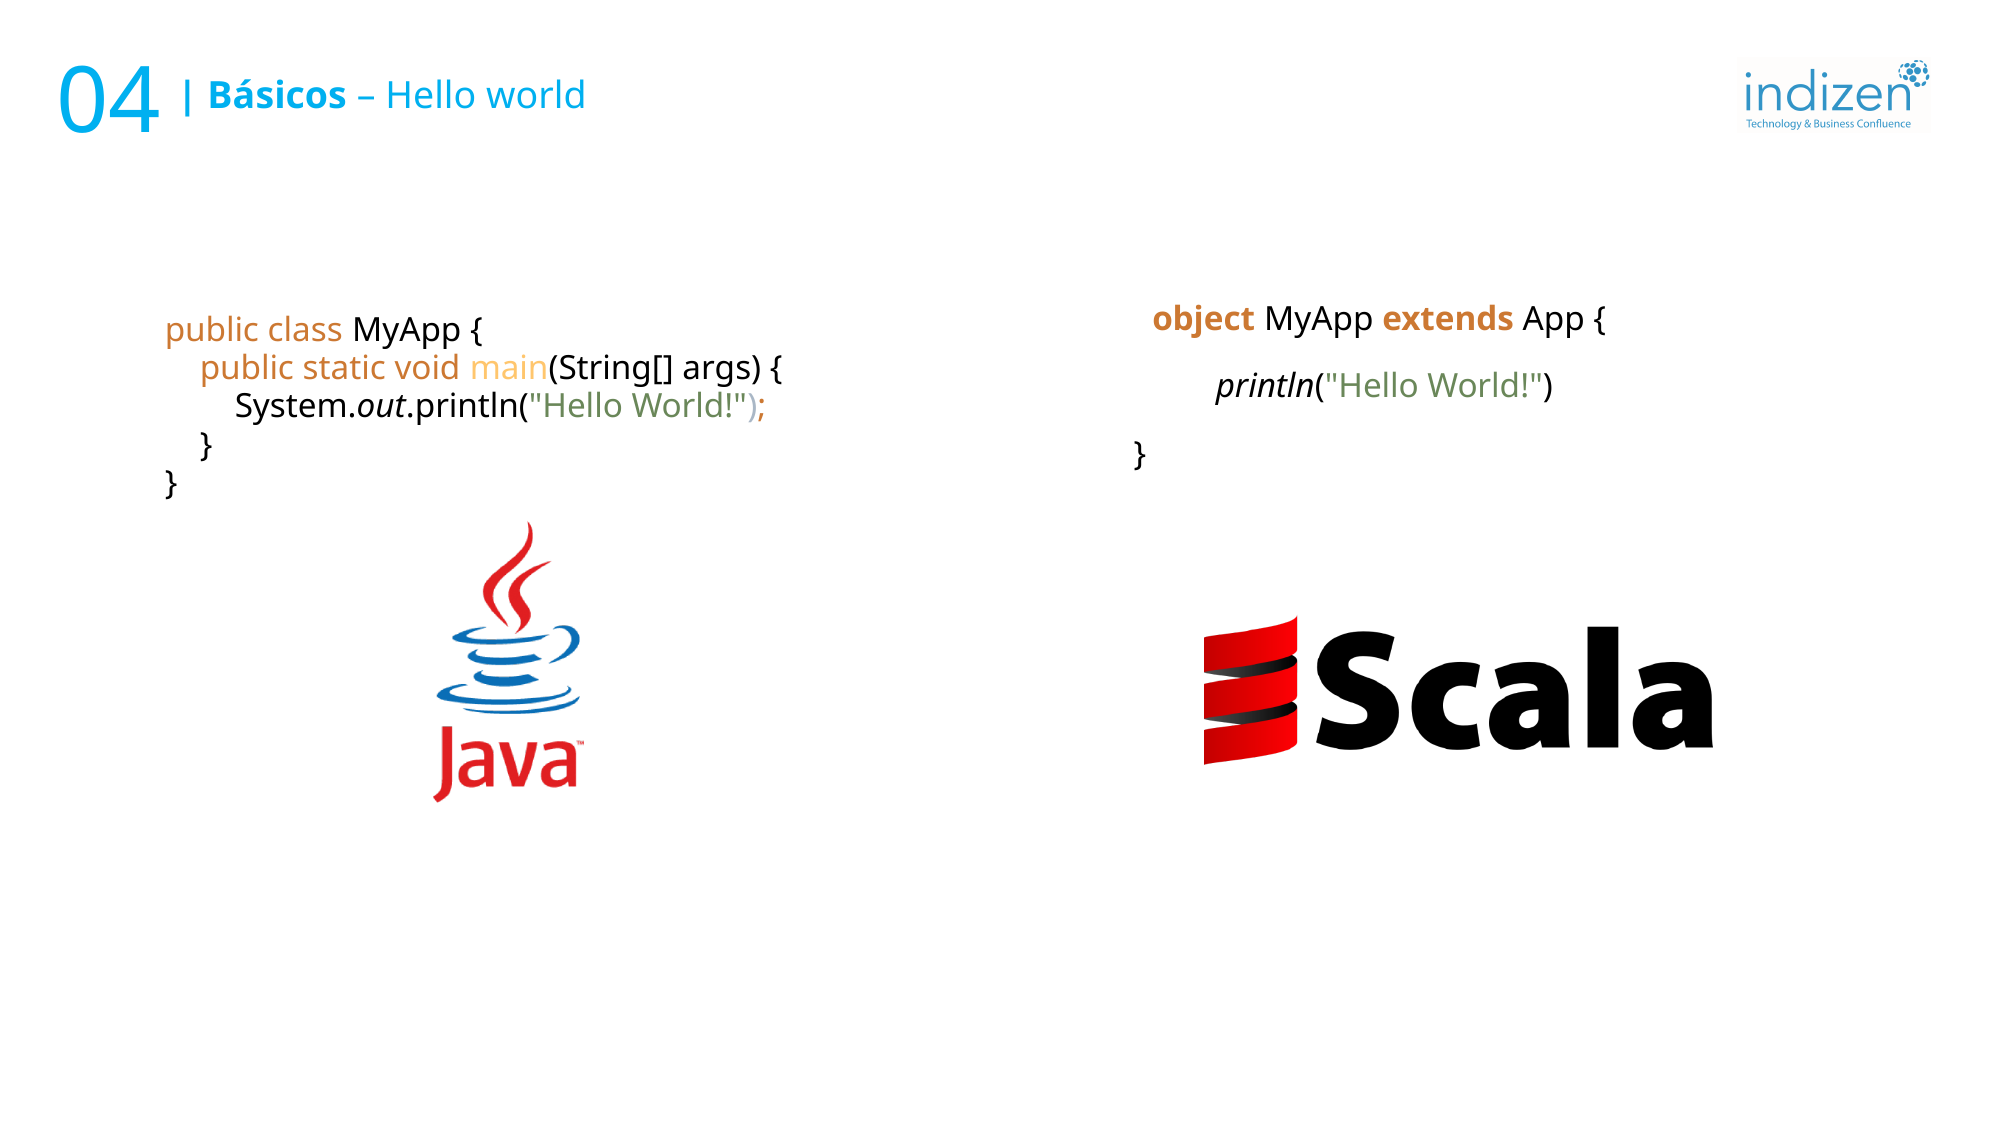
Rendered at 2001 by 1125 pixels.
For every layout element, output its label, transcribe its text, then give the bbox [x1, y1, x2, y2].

picture [1737, 57, 1931, 133]
text_box 04 [118, 75, 142, 110]
picture [1204, 614, 1713, 765]
text_box object MyApp extends App { println("Hello World!") } [1085, 297, 1843, 1063]
text_box 04 [41, 45, 1392, 127]
picture [342, 496, 674, 827]
text_box 04 [69, 72, 96, 126]
text_box | Básicos – Hello world [157, 60, 1276, 126]
text_box public class MyApp { public static void main(String[] args) { System.out.println("Hello World!"); } } [98, 309, 855, 1075]
